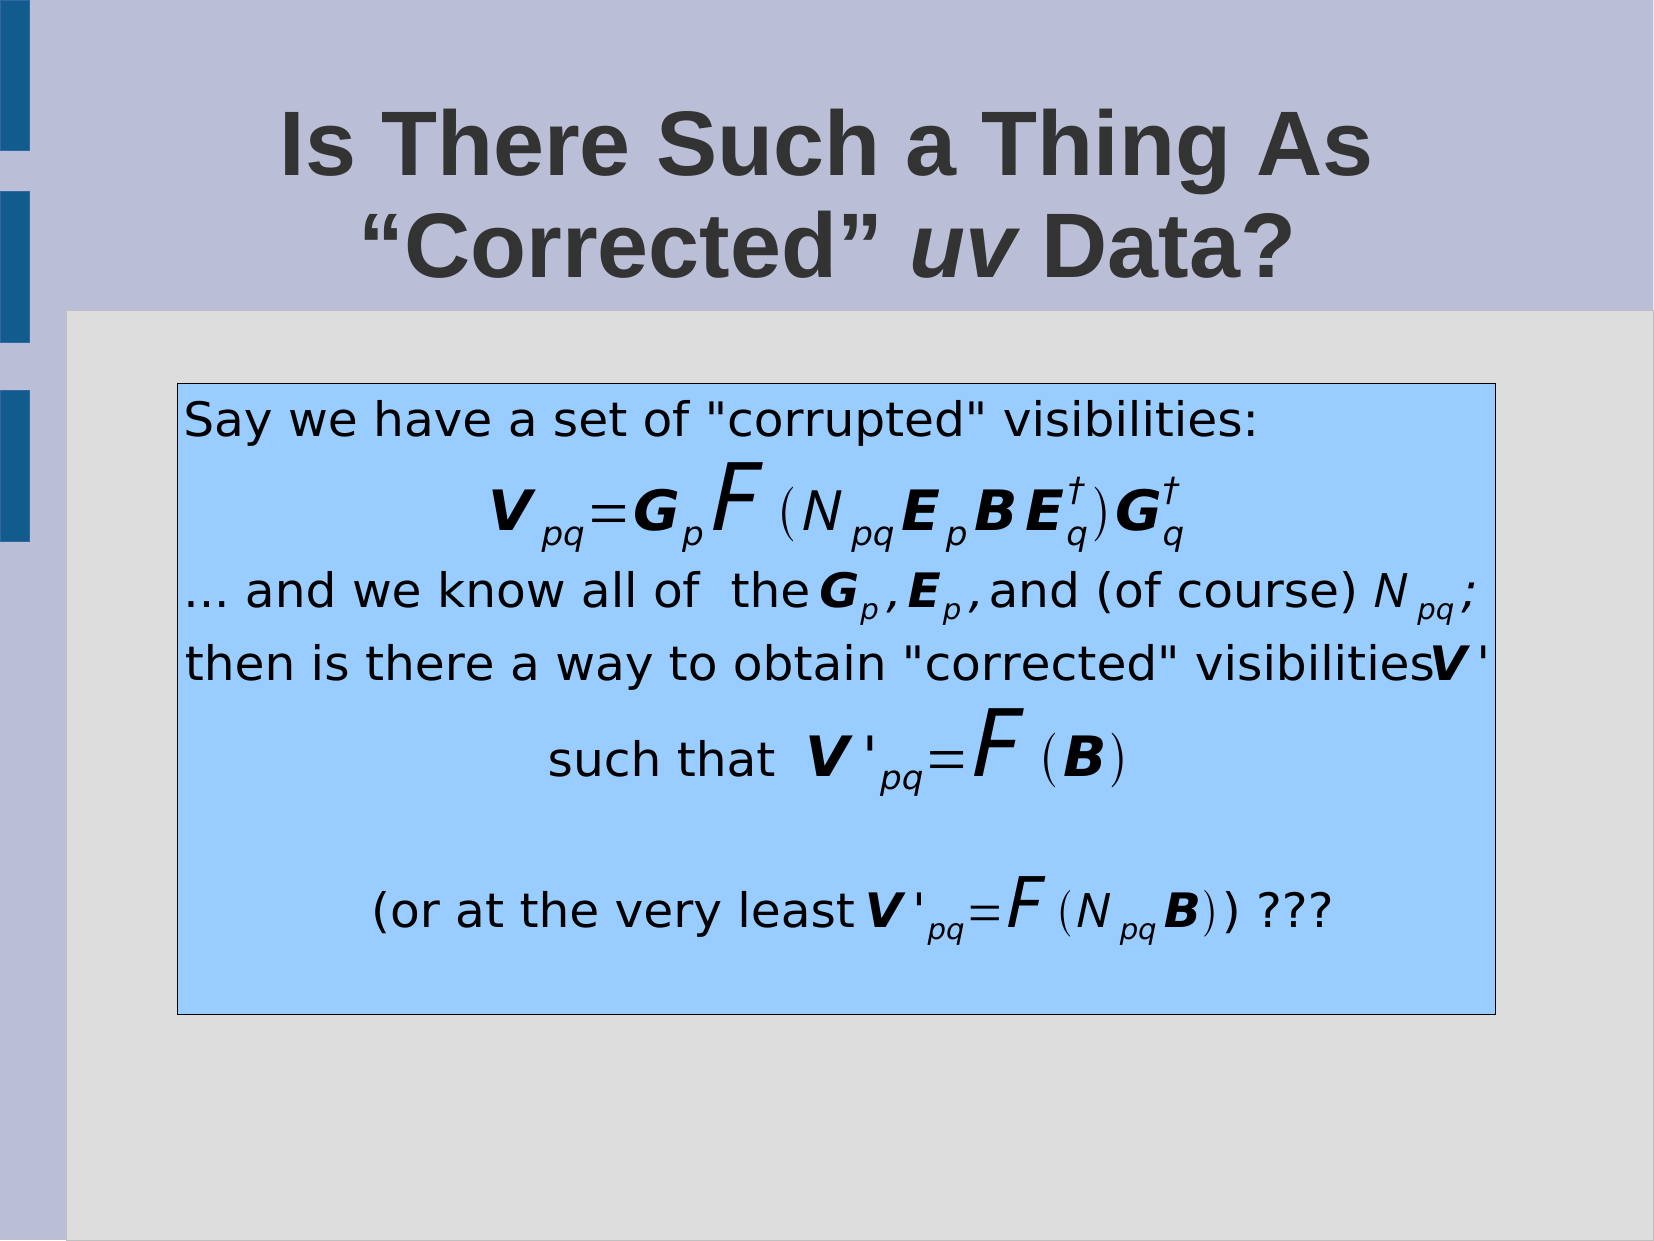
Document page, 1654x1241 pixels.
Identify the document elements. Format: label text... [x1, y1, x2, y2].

chart [177, 383, 1496, 1015]
title Is There Such a Thing As “Corrected” uv Data? [121, 91, 1534, 299]
